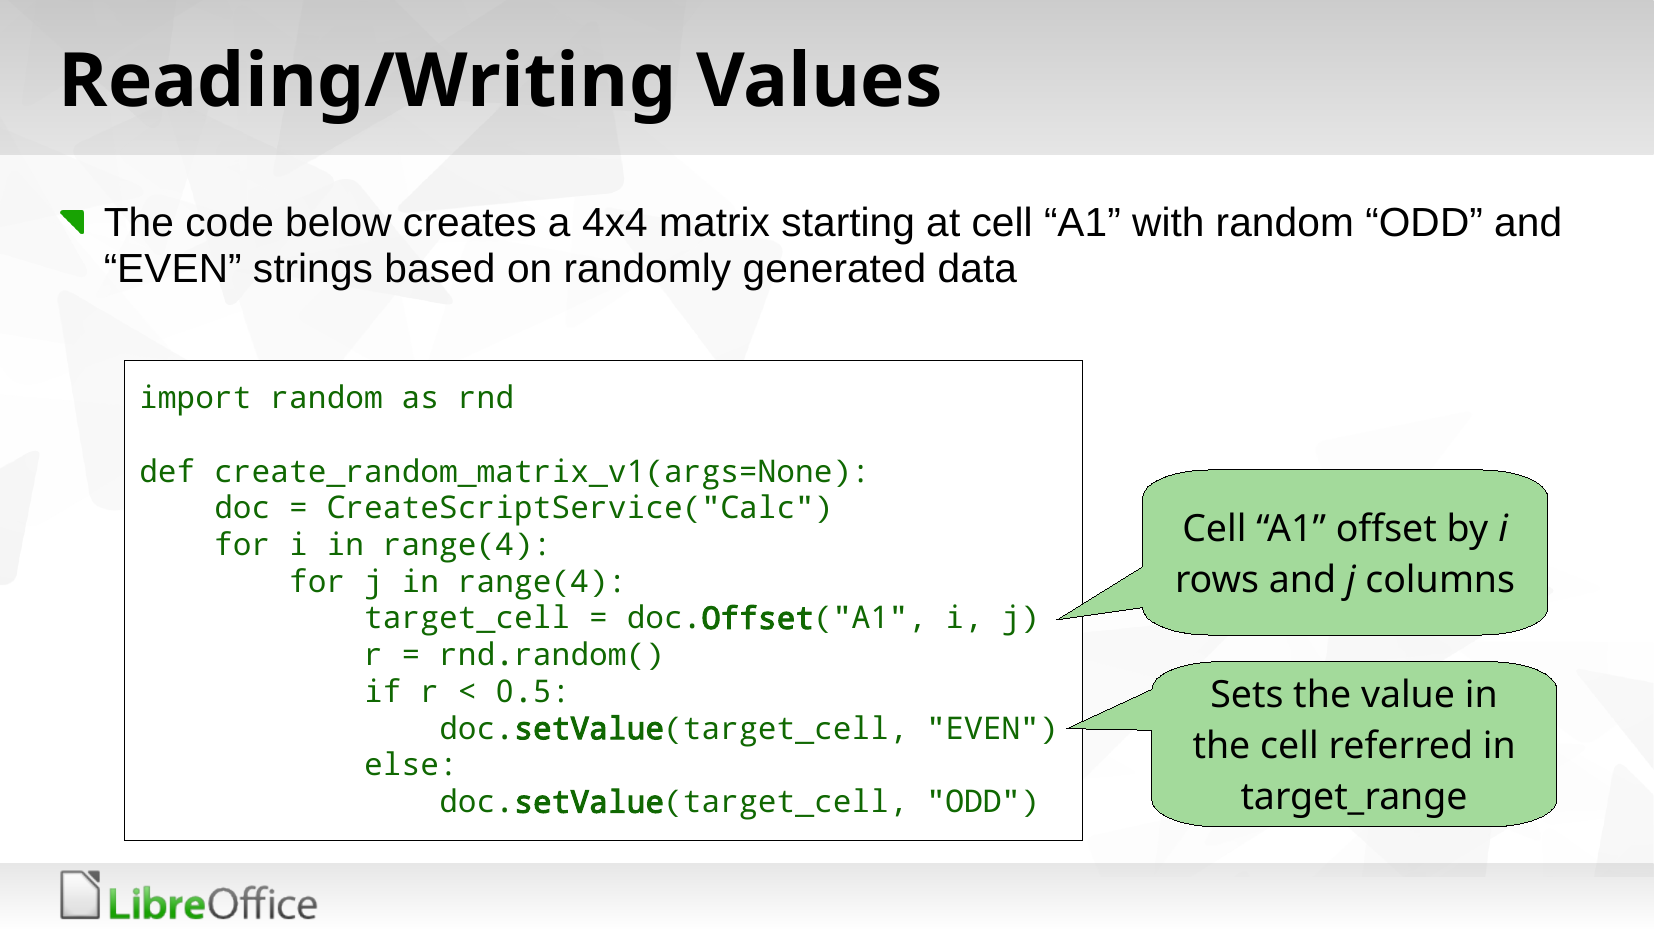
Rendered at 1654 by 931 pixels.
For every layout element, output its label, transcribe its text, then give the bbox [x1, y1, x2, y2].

text_box import random as rnd def create_random_matrix_v1(args=None): doc = CreateScriptService("Calc") for i in range(4): for j in range(4): target_cell = doc.Offset("A1", i, j) r = rnd.random() if r < 0.5: doc.setValue(target_cell, "EVEN") else: doc.setValue(target_cell, "ODD") [124, 360, 1083, 841]
picture [41, 851, 337, 931]
text_box Sets the value in the cell referred in target_range [1066, 661, 1557, 827]
text_box Cell “A1” offset by i rows and j columns [1056, 469, 1548, 636]
picture [0, 0, 783, 698]
picture [915, 411, 1654, 877]
list The code below creates a 4x4 matrix starting at cell “A1” with random “ODD” and “EVEN” strings based on randomly generated data [60, 199, 1595, 739]
title Reading/Writing Values [59, 22, 1595, 133]
